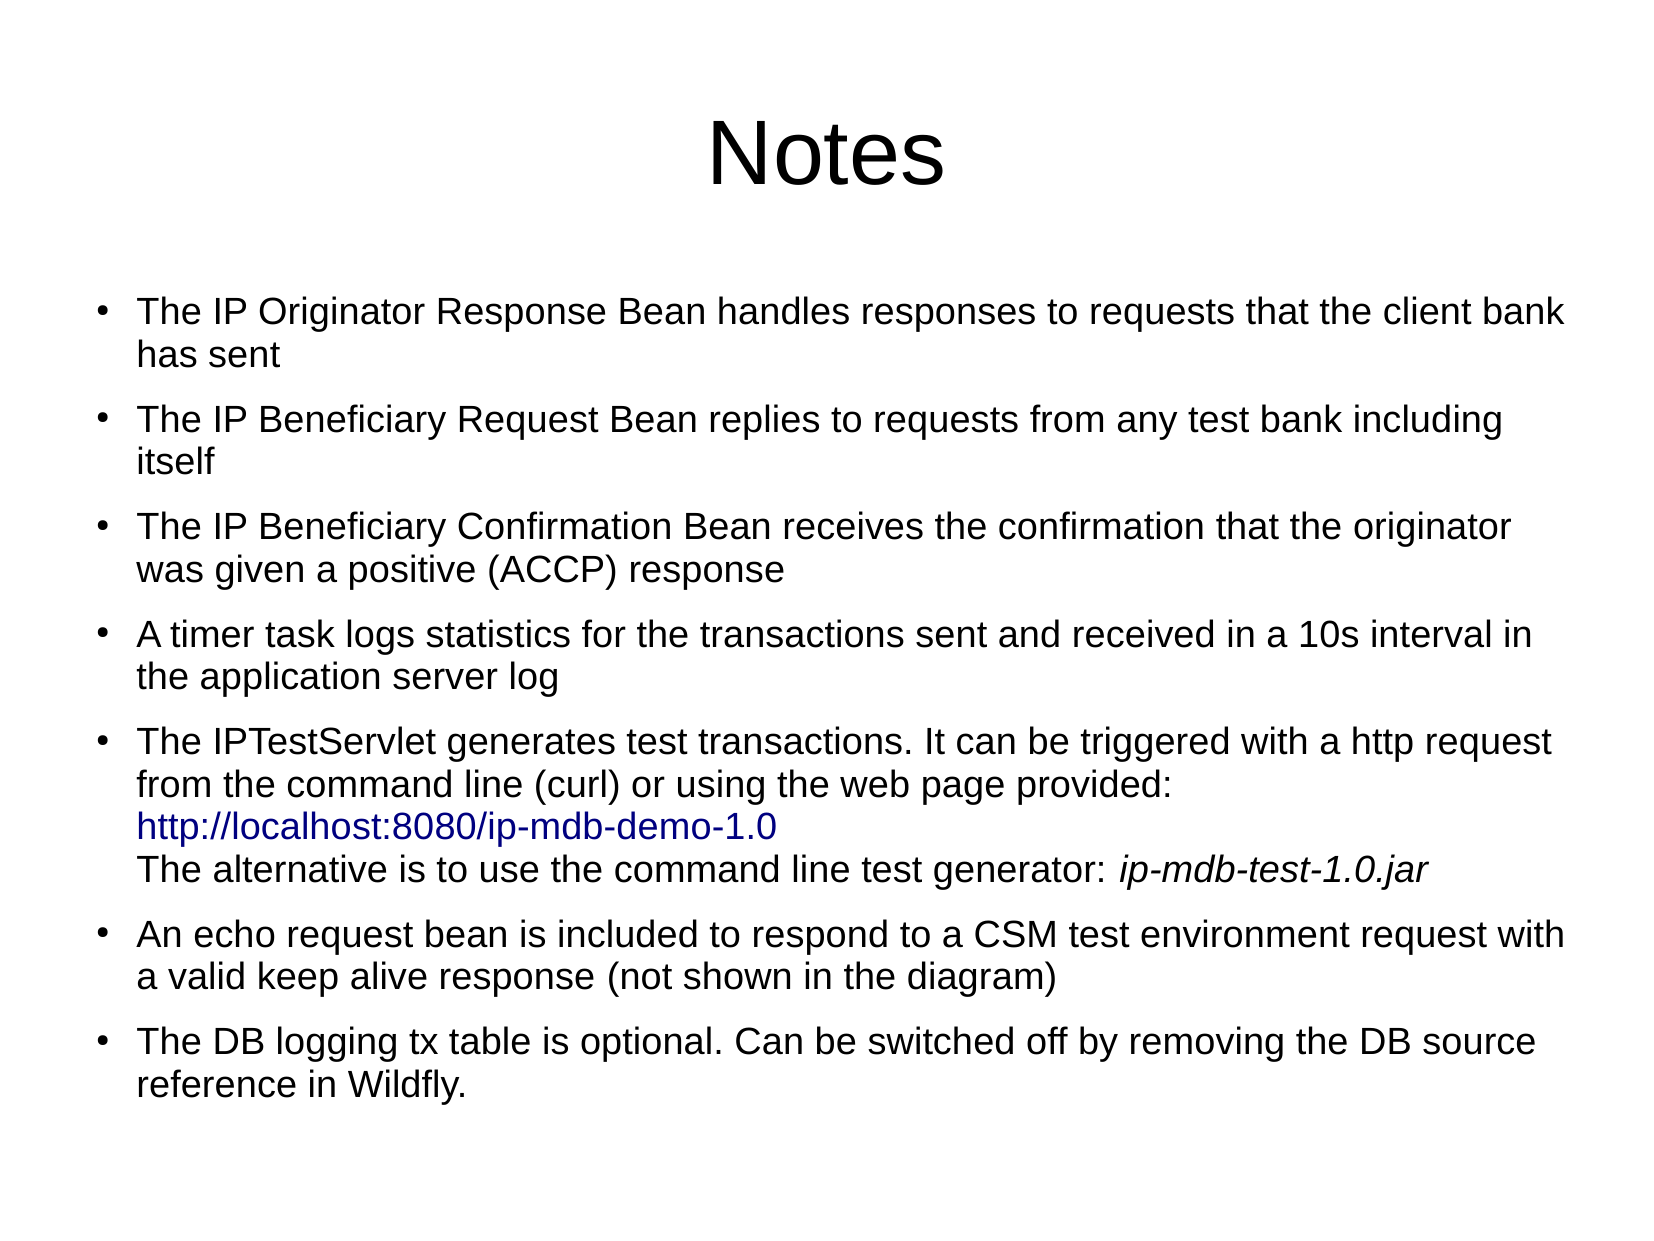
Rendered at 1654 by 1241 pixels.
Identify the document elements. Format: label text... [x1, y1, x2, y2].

title Notes [82, 49, 1571, 257]
list The IP Originator Response Bean handles responses to requests that the client bank has sent The IP Beneficiary Request Bean replies to requests from any test bank including itself The IP Beneficiary Confirmation Bean receives the confirmation that the originator was given a positive (ACCP) response A timer task logs statistics for the transactions sent and received in a 10s interval in the application server log The IPTestServlet generates test transactions. It can be triggered with a http request from the command line (curl) or using the web page provided: http://localhost:8080/ip-mdb-demo-1.0 The alternative is to use the command line test generator: ip-mdb-test-1.0.jar An echo request bean is included to respond to a CSM test environment request with a valid keep alive response (not shown in the diagram) The DB logging tx table is optional. Can be switched off by removing the DB source reference in Wildfly. [82, 290, 1571, 1111]
